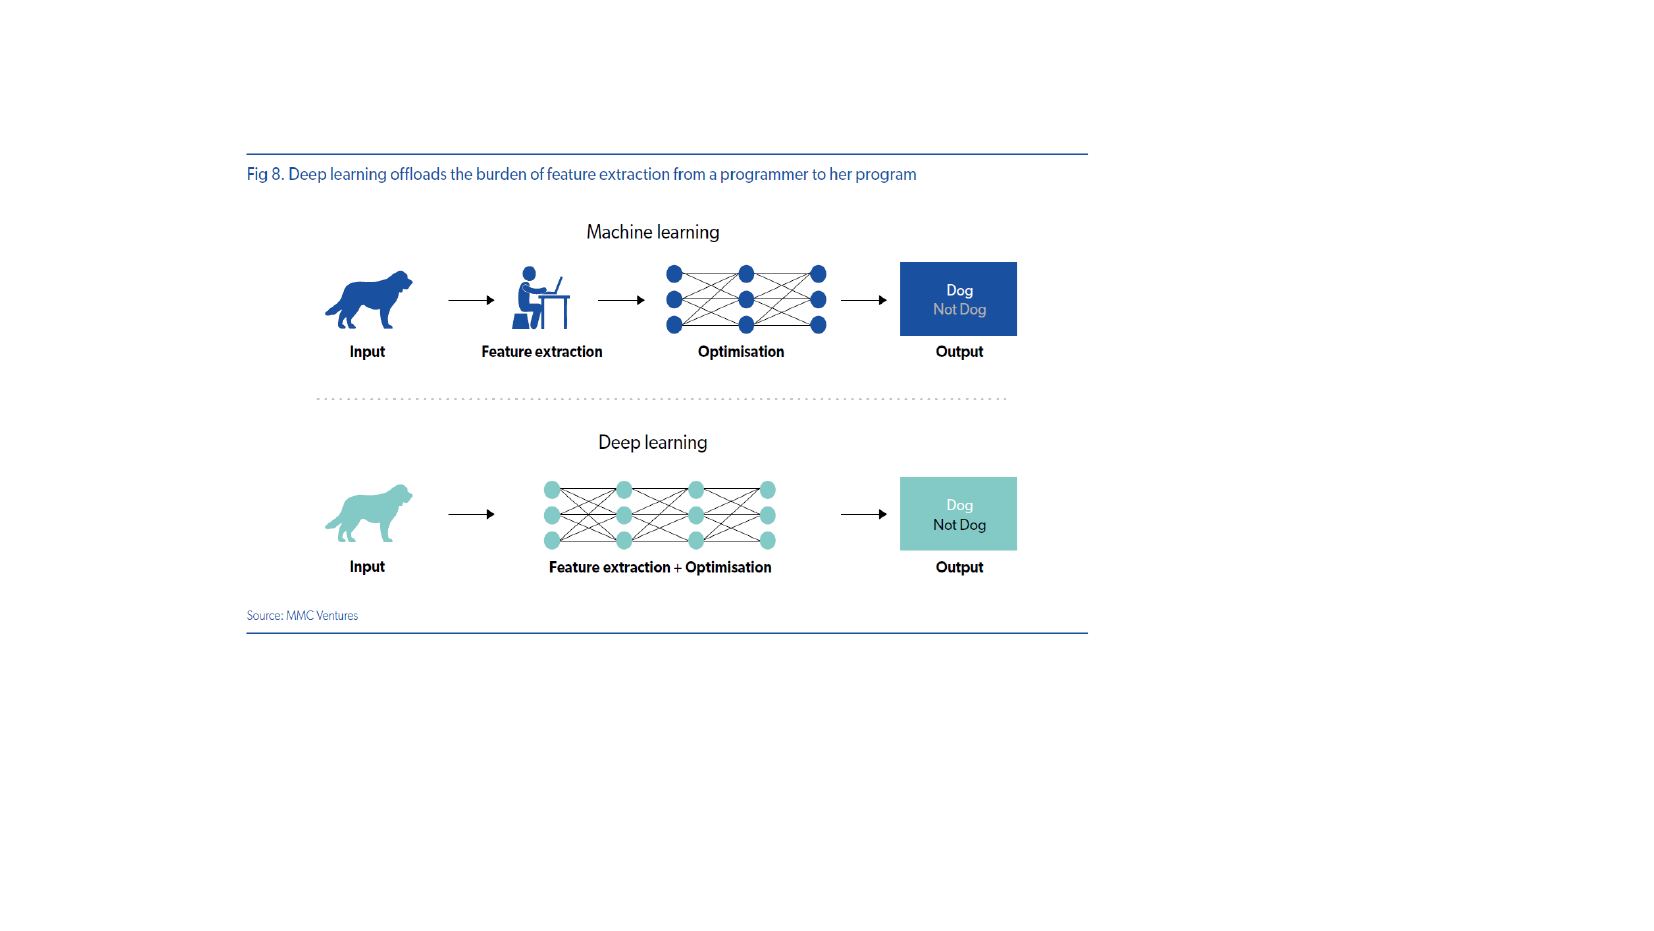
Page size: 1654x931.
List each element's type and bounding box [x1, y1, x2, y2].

picture [240, 144, 1095, 639]
